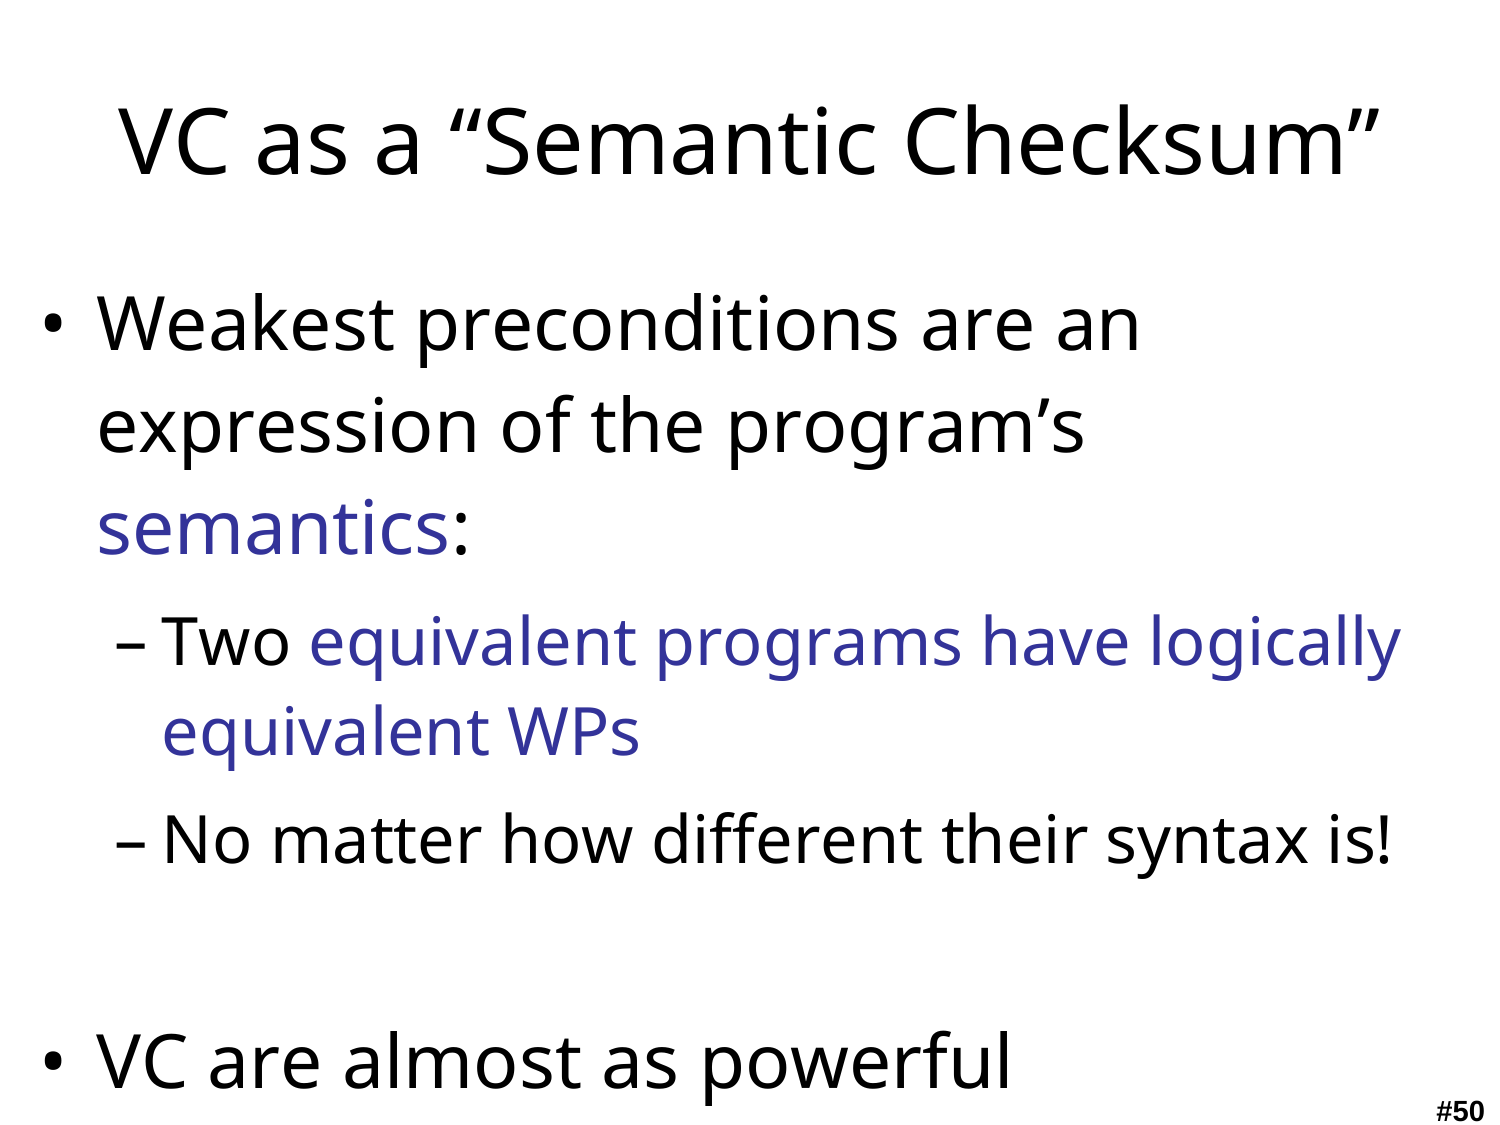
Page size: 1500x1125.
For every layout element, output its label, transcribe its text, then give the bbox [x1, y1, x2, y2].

title VC as a “Semantic Checksum” [24, 45, 1476, 233]
list Weakest preconditions are an expression of the program’s semantics: Two equivalent programs have logically equivalent WPs No matter how different their syntax is! VC are almost as powerful [24, 262, 1476, 1101]
